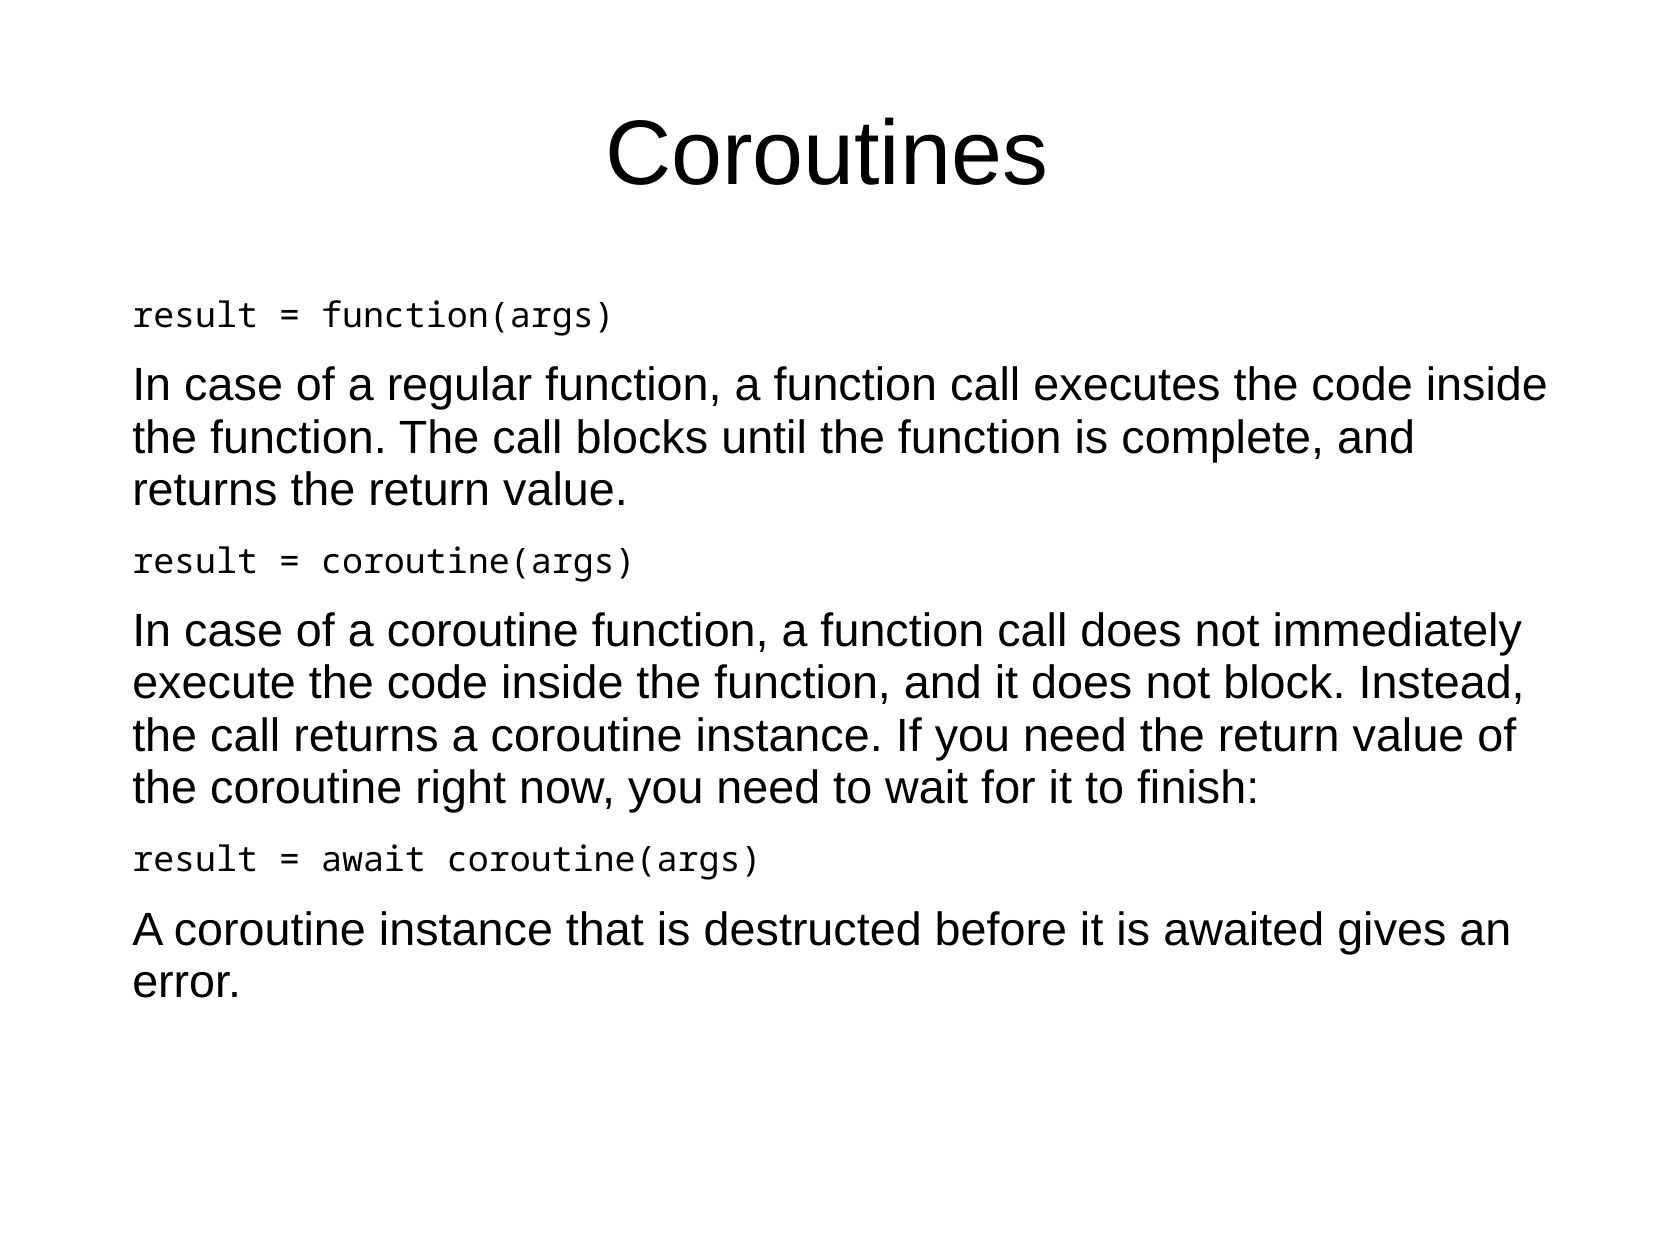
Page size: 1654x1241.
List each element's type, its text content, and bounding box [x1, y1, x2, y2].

title Coroutines [82, 49, 1571, 257]
list result = function(args) In case of a regular function, a function call executes the code inside the function. The call blocks until the function is complete, and returns the return value. result = coroutine(args) In case of a coroutine function, a function call does not immediately execute the code inside the function, and it does not block. Instead, the call returns a coroutine instance. If you need the return value of the coroutine right now, you need to wait for it to finish: result = await coroutine(args) A coroutine instance that is destructed before it is awaited gives an error. [82, 290, 1571, 1010]
